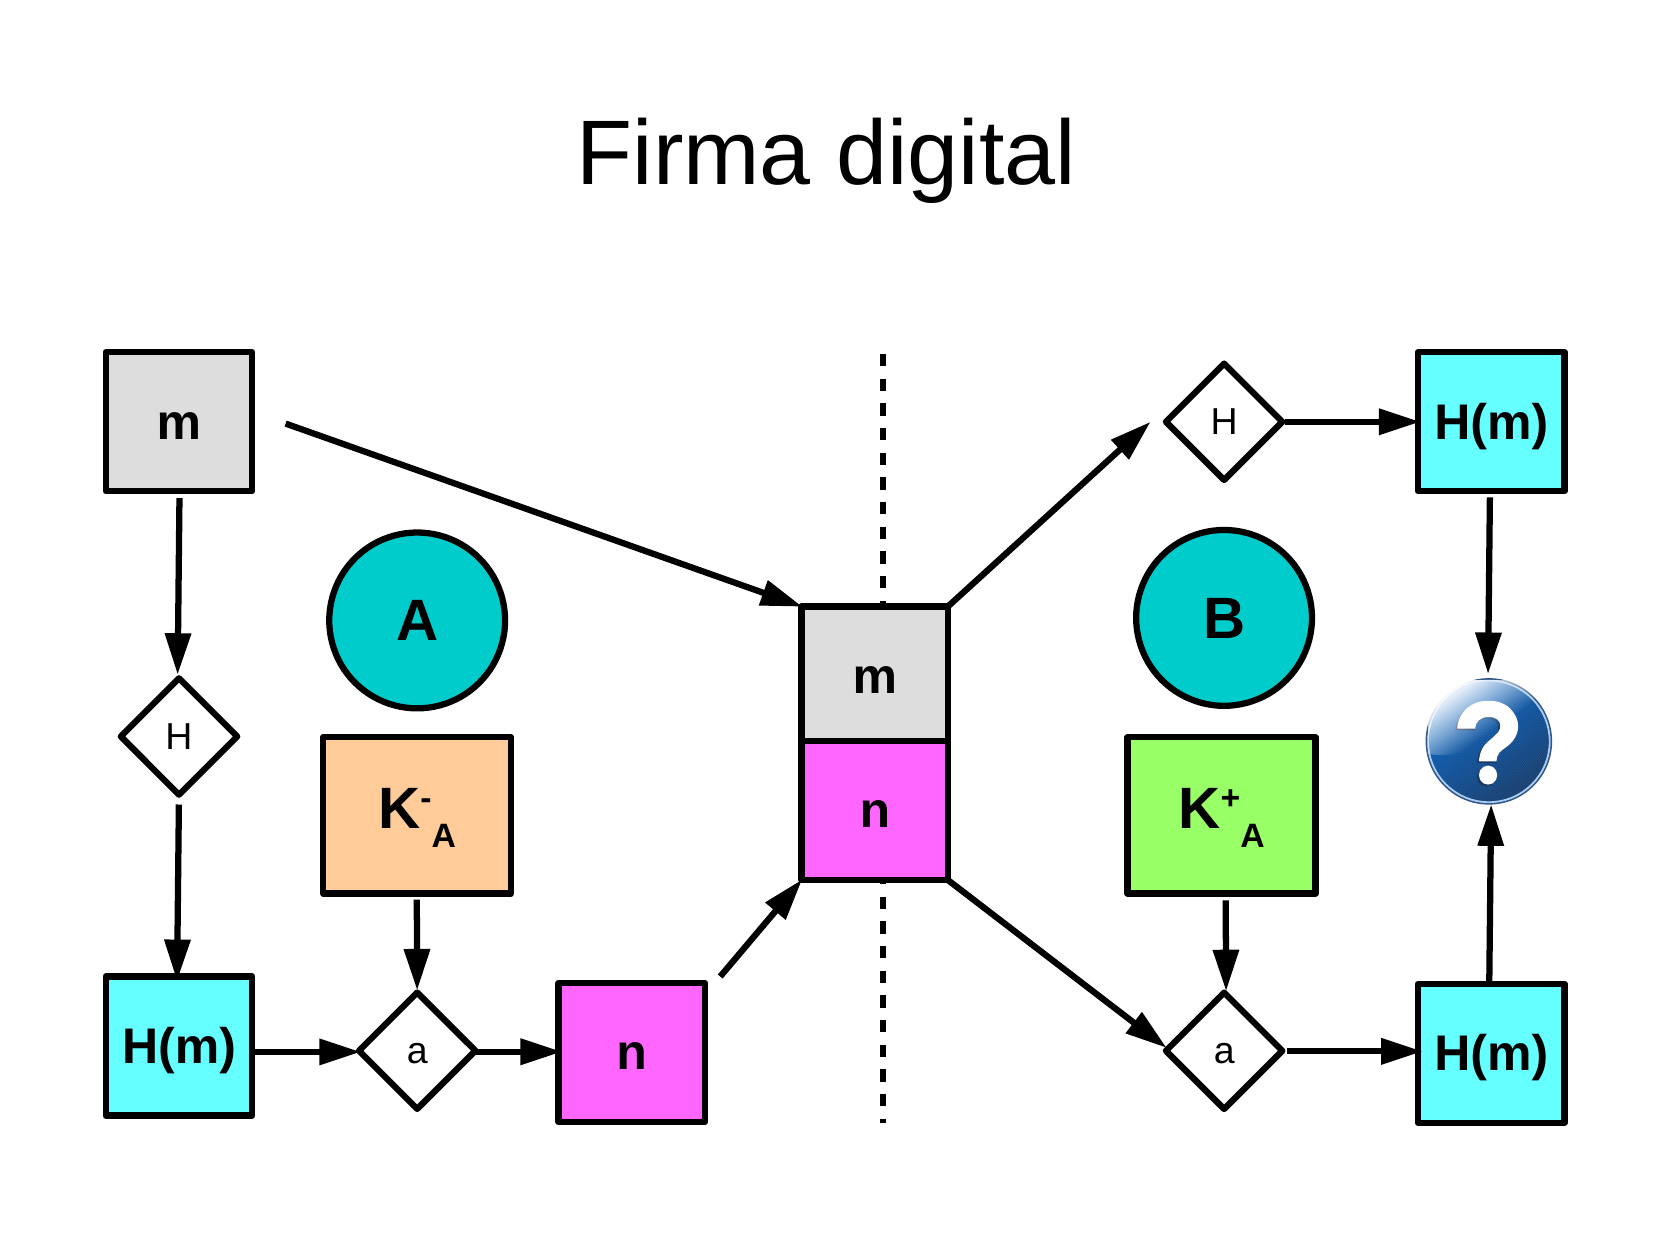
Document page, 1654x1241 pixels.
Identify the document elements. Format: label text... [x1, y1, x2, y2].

text_box A [329, 532, 506, 709]
text_box H [1165, 363, 1283, 481]
text_box K+A [1127, 737, 1316, 894]
text_box H(m) [1418, 352, 1565, 492]
text_box n [558, 982, 706, 1123]
text_box K-A [323, 737, 512, 894]
text_box H(m) [1418, 983, 1565, 1123]
title Firma digital [82, 49, 1571, 257]
text_box n [801, 741, 949, 881]
text_box B [1136, 529, 1313, 706]
text_box m [801, 606, 949, 741]
text_box a [1165, 992, 1283, 1109]
text_box H(m) [105, 976, 253, 1116]
text_box H [120, 678, 238, 795]
text_box a [358, 992, 476, 1109]
picture [1399, 649, 1578, 828]
text_box m [105, 352, 253, 492]
